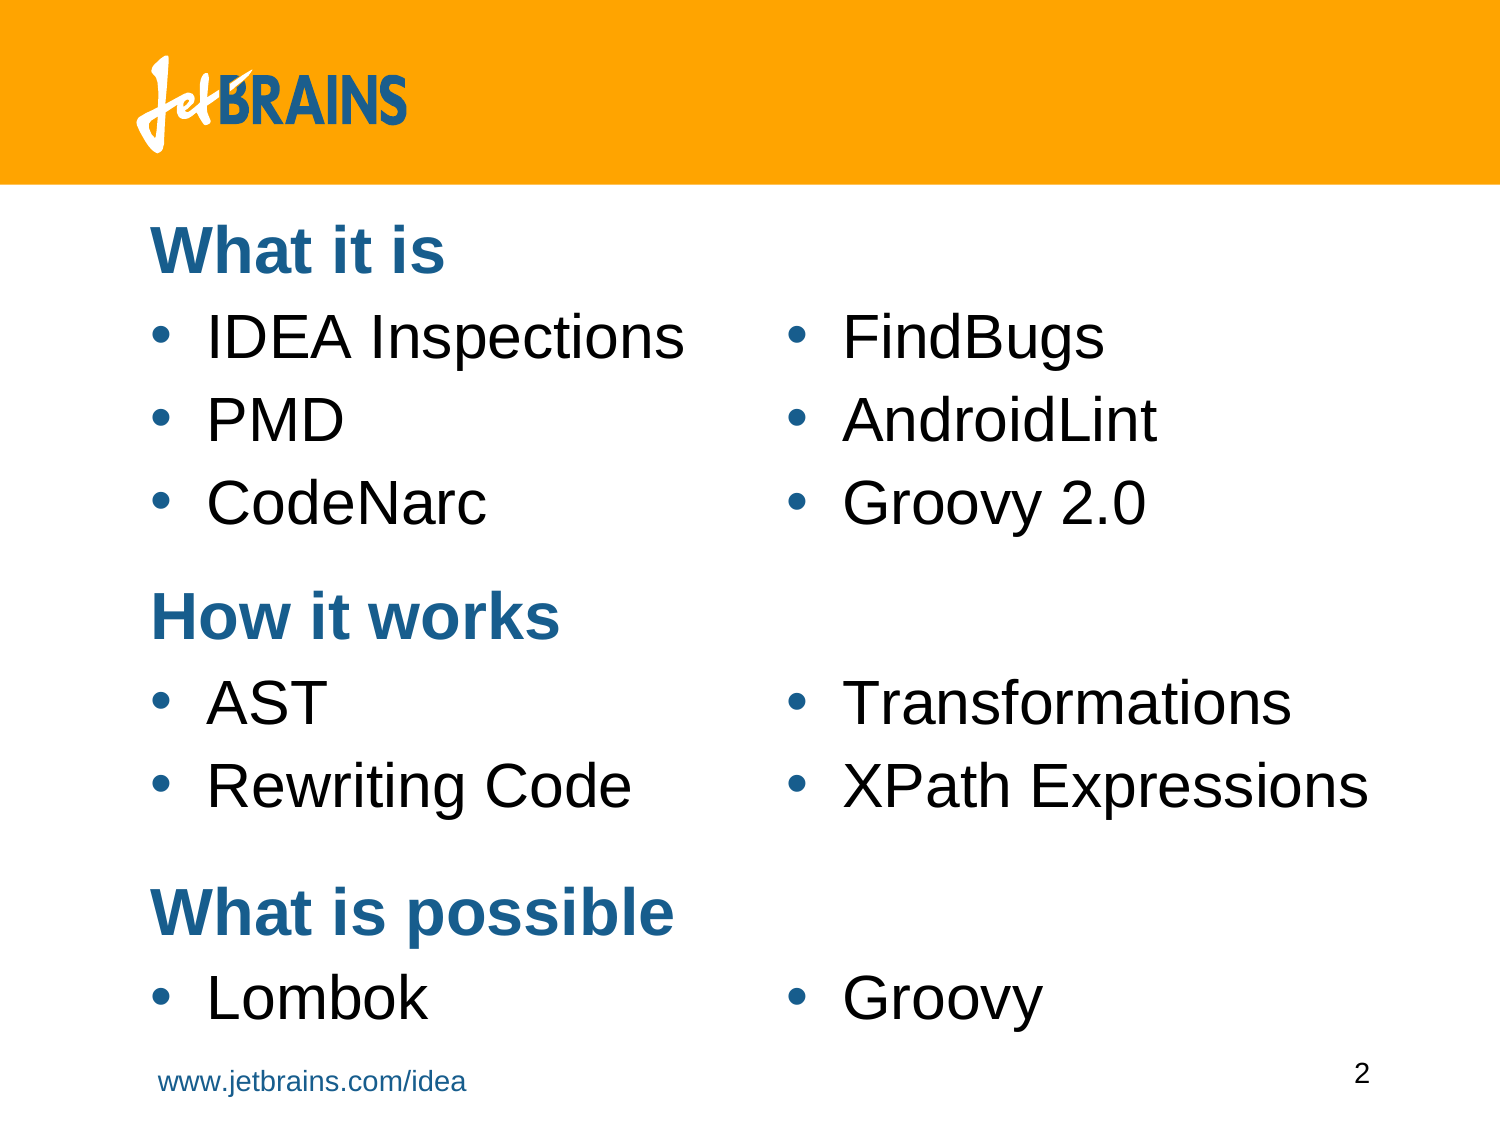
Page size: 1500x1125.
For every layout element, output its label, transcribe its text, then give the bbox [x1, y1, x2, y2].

list Lombok [135, 962, 741, 1125]
title What it is [135, 194, 1377, 300]
list AST Rewriting Code [135, 667, 741, 855]
title What is possible [135, 855, 1377, 962]
list Groovy [771, 958, 1426, 1125]
title How it works [135, 560, 1377, 667]
list FindBugs AndroidLint Groovy 2.0 [771, 296, 1377, 560]
list IDEA Inspections PMD CodeNarc [135, 300, 741, 560]
list Transformations XPath Expressions [771, 662, 1426, 855]
